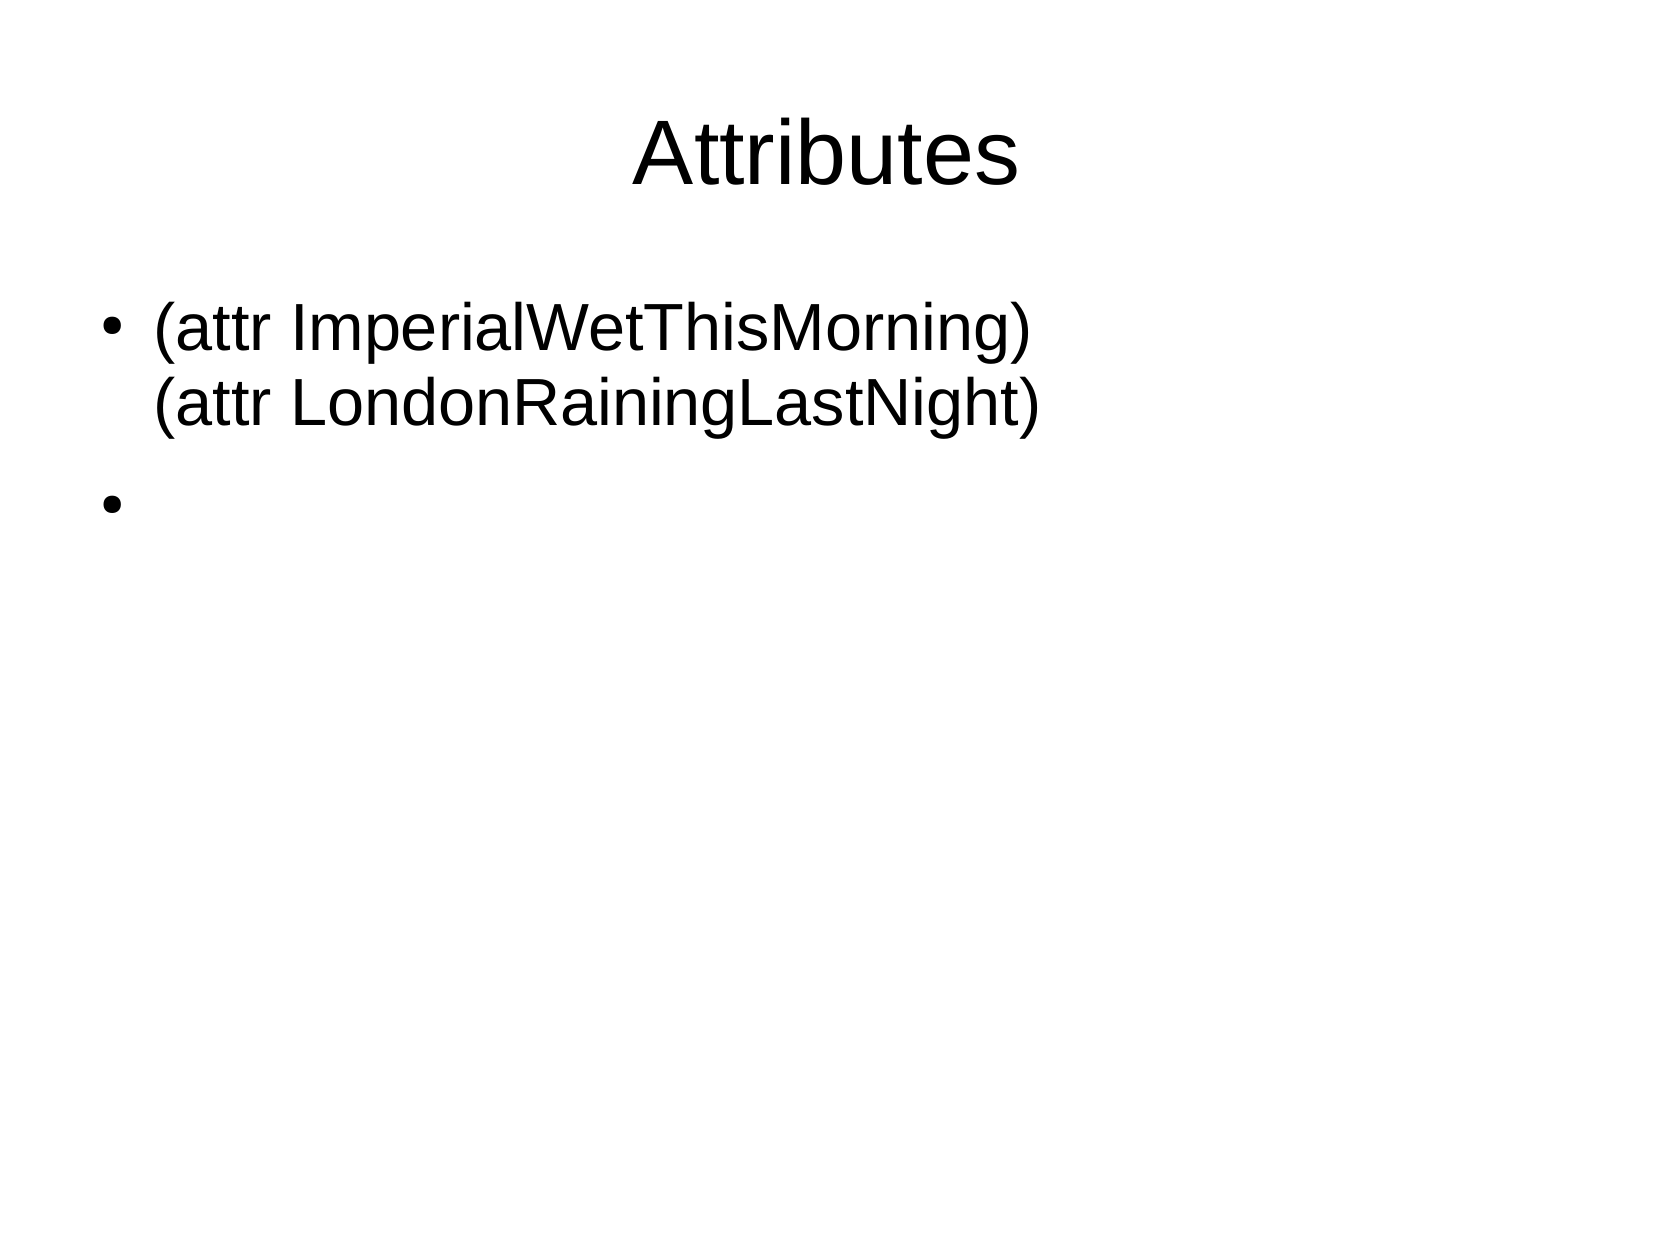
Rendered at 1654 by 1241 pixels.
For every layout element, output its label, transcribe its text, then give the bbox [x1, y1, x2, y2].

title Attributes [82, 49, 1571, 257]
list (attr ImperialWetThisMorning) (attr LondonRainingLastNight) [82, 290, 1571, 1010]
